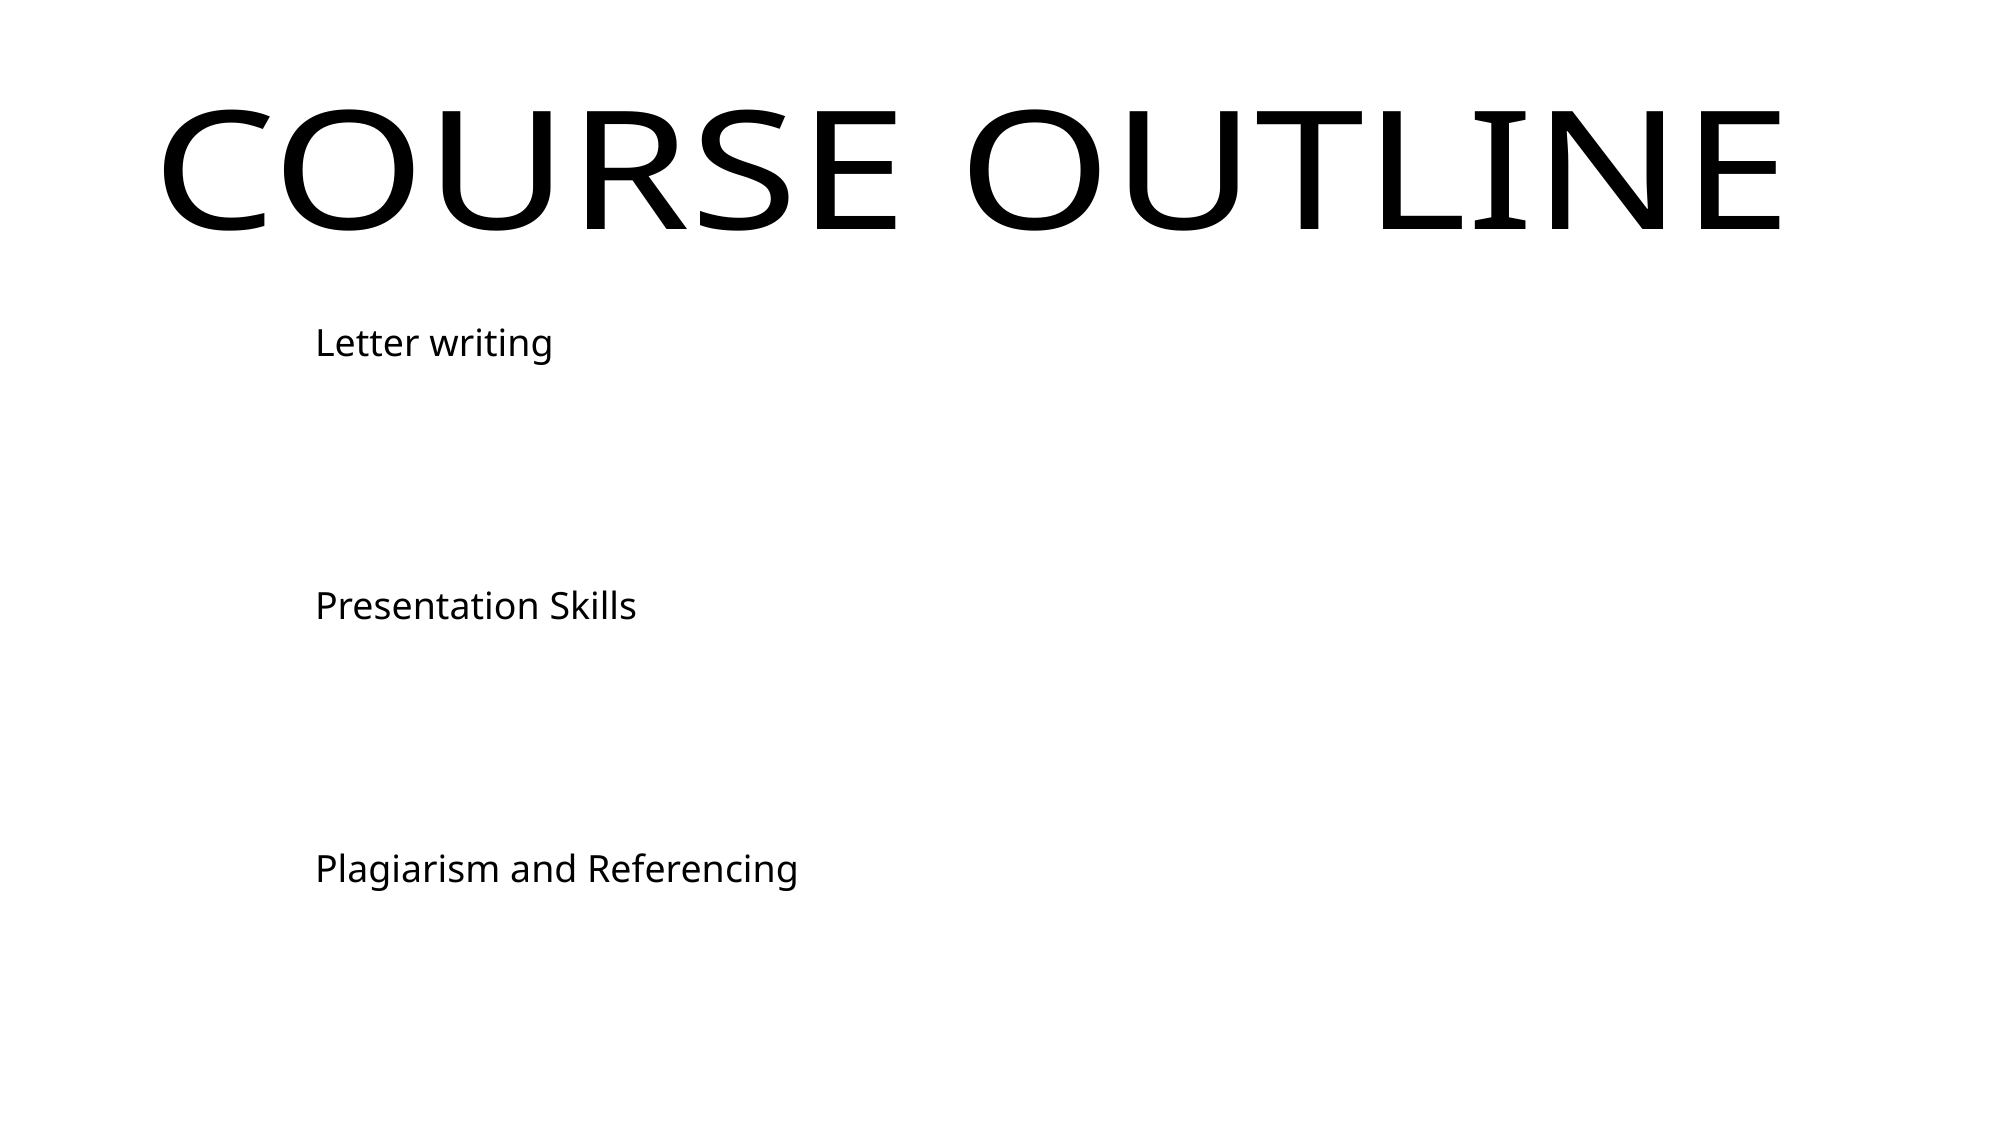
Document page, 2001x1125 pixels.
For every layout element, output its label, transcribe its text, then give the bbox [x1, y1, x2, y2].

title COURSE OUTLINE [137, 59, 1863, 278]
